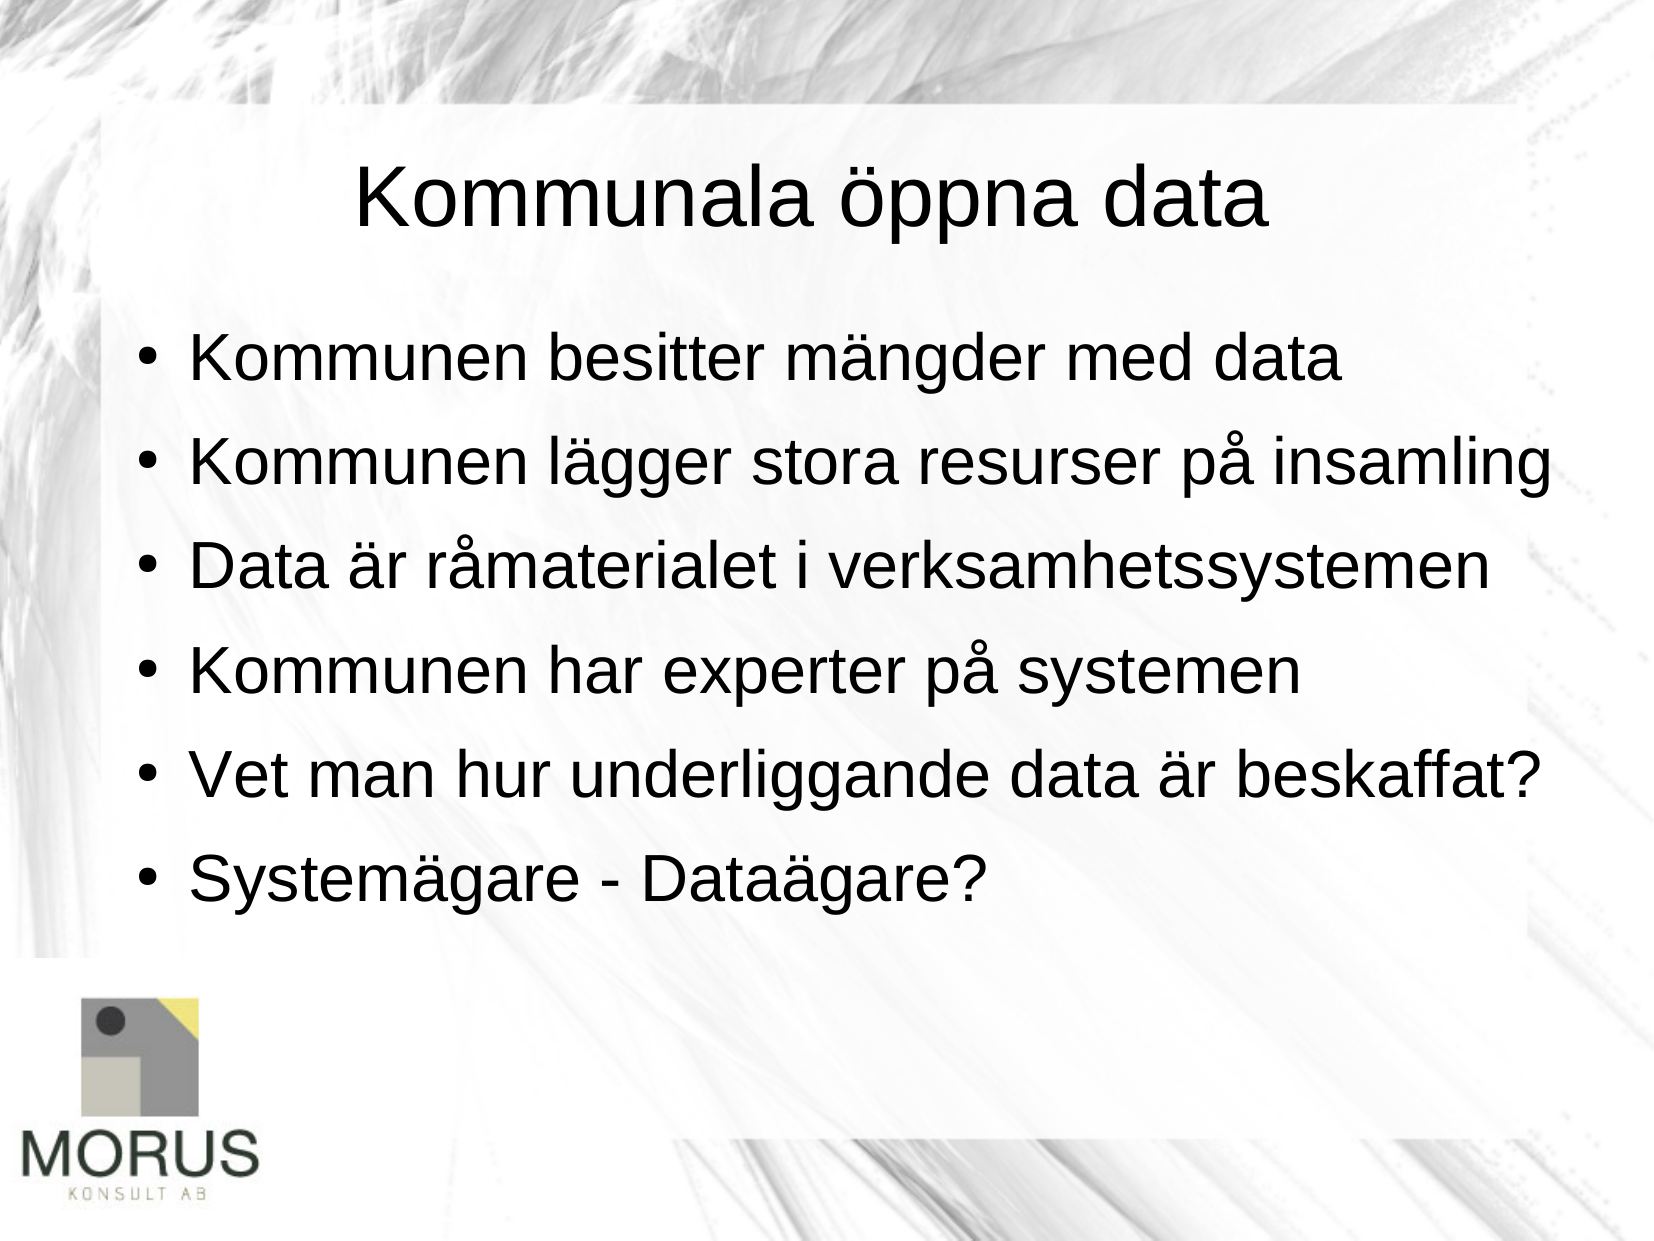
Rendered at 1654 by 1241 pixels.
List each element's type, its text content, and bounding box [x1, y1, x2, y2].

list Kommunen besitter mängder med data Kommunen lägger stora resurser på insamling Data är råmaterialet i verksamhetssystemen Kommunen har experter på systemen Vet man hur underliggande data är beskaffat? Systemägare - Dataägare? [118, 319, 1571, 1040]
title Kommunala öppna data [118, 112, 1506, 281]
picture [0, 0, 1654, 1241]
